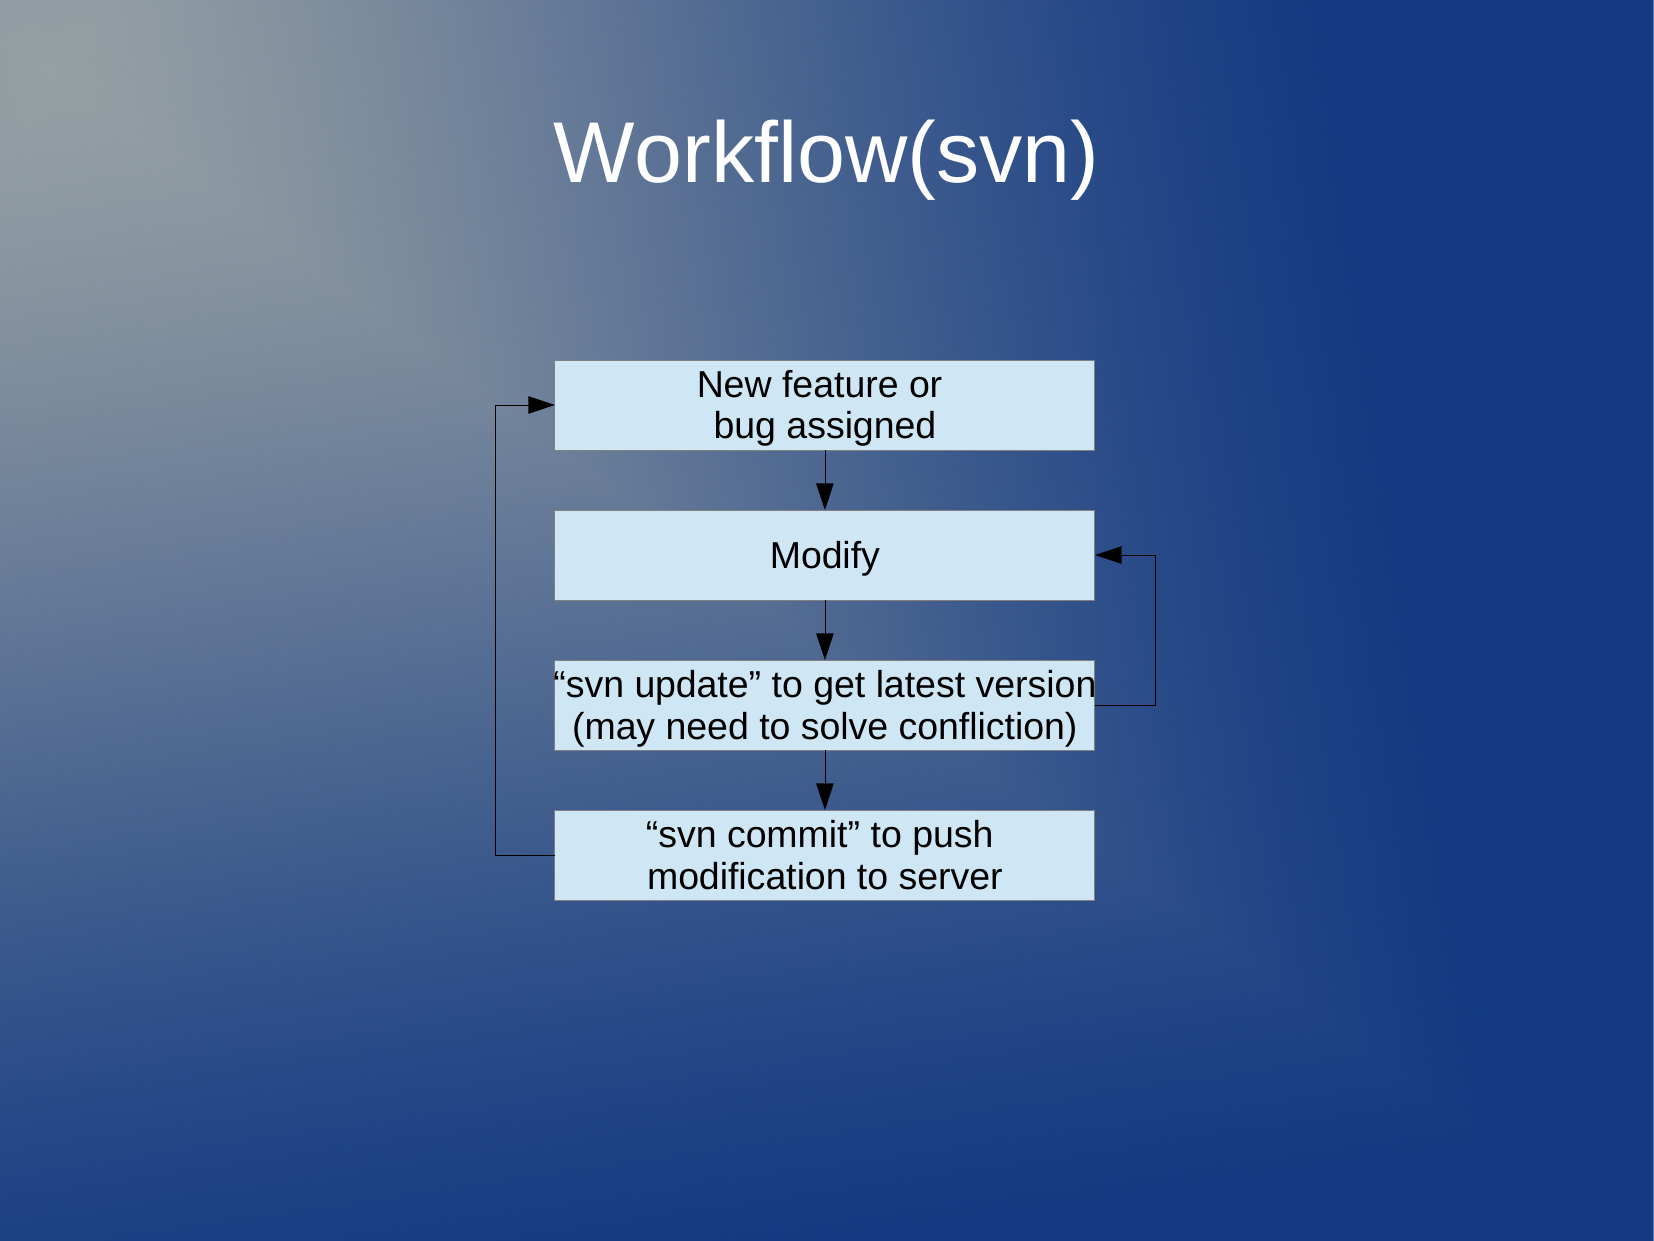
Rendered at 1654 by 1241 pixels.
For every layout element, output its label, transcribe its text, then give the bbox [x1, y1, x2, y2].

text_box “svn update” to get latest version (may need to solve confliction) [554, 660, 1095, 751]
picture [0, 0, 1654, 1241]
text_box “svn commit” to push modification to server [554, 810, 1095, 901]
text_box Modify [554, 510, 1095, 601]
text_box New feature or bug assigned [554, 360, 1095, 451]
title Workflow(svn) [82, 49, 1571, 257]
